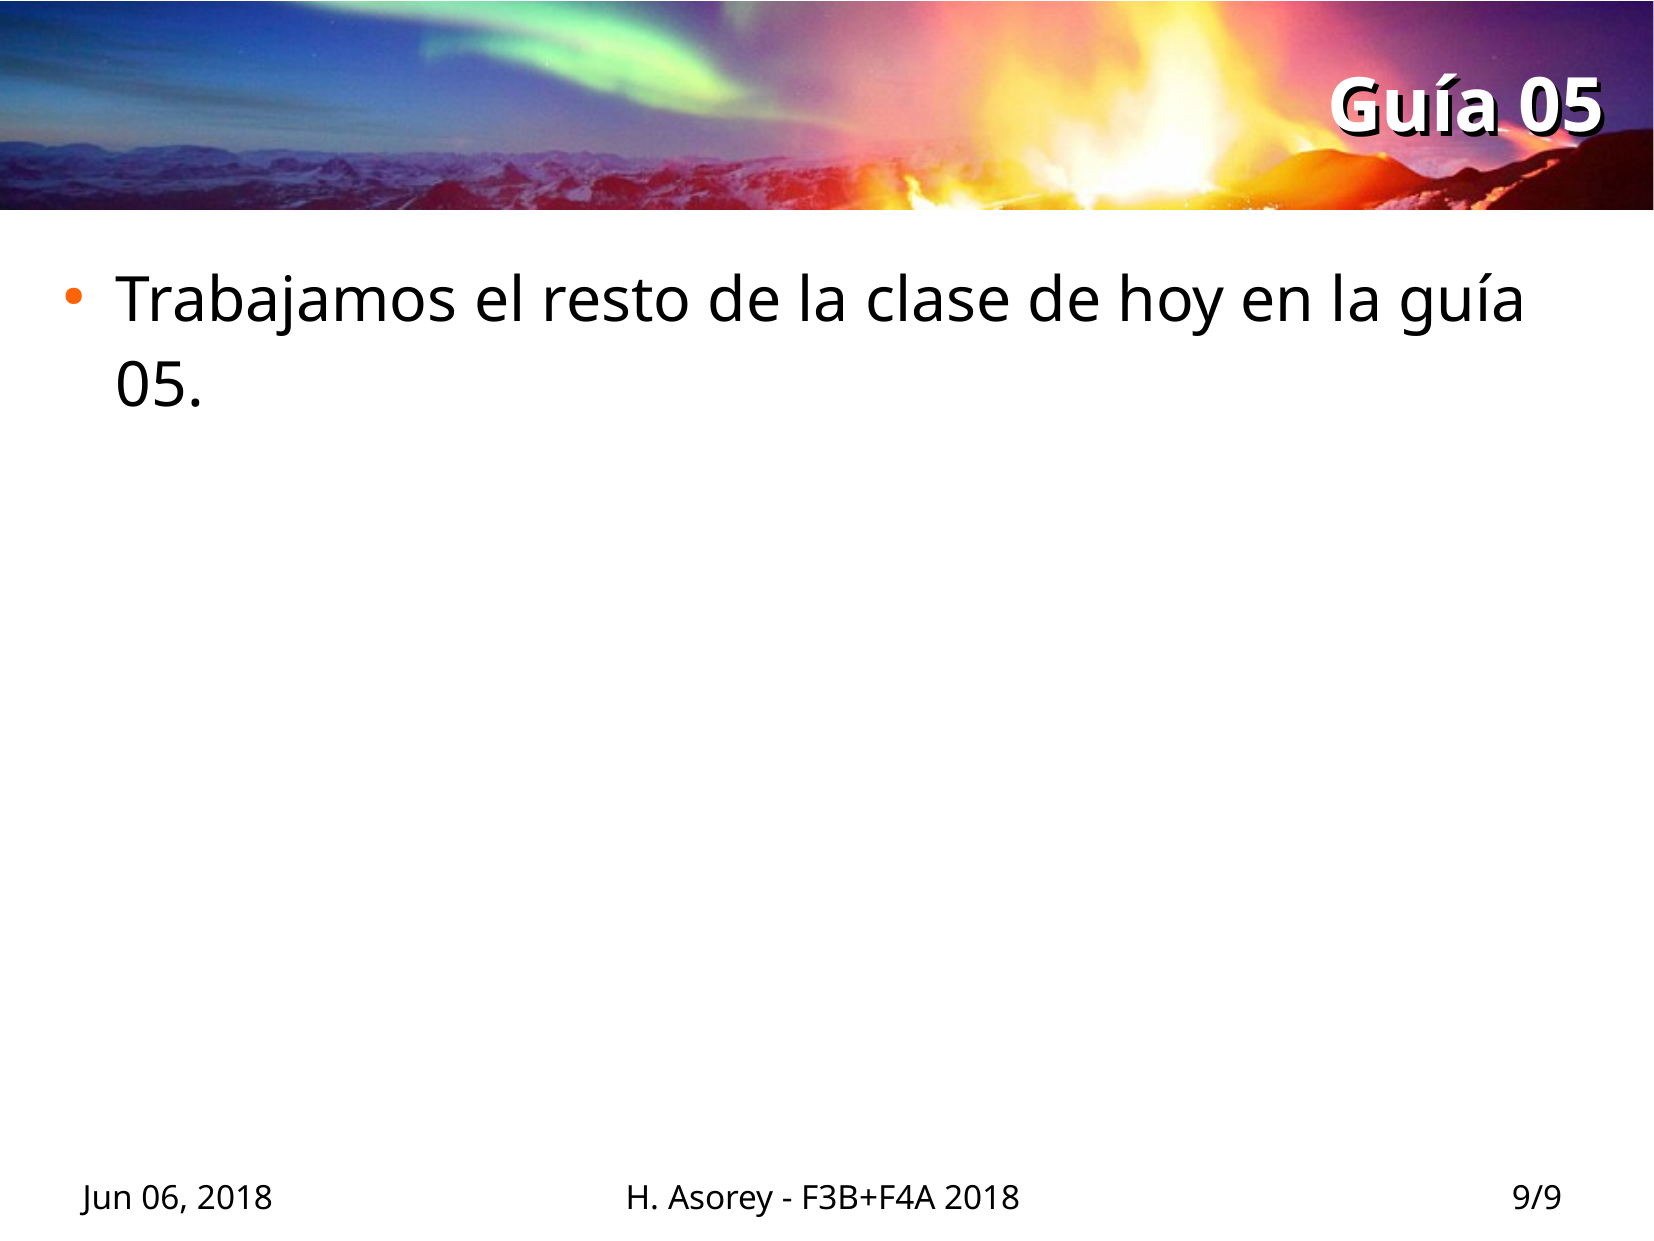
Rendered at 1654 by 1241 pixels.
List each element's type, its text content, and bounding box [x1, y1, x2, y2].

picture [0, 1, 1654, 210]
title Guía 05 [45, 15, 1606, 191]
list Trabajamos el resto de la clase de hoy en la guía 05. [45, 255, 1606, 1156]
